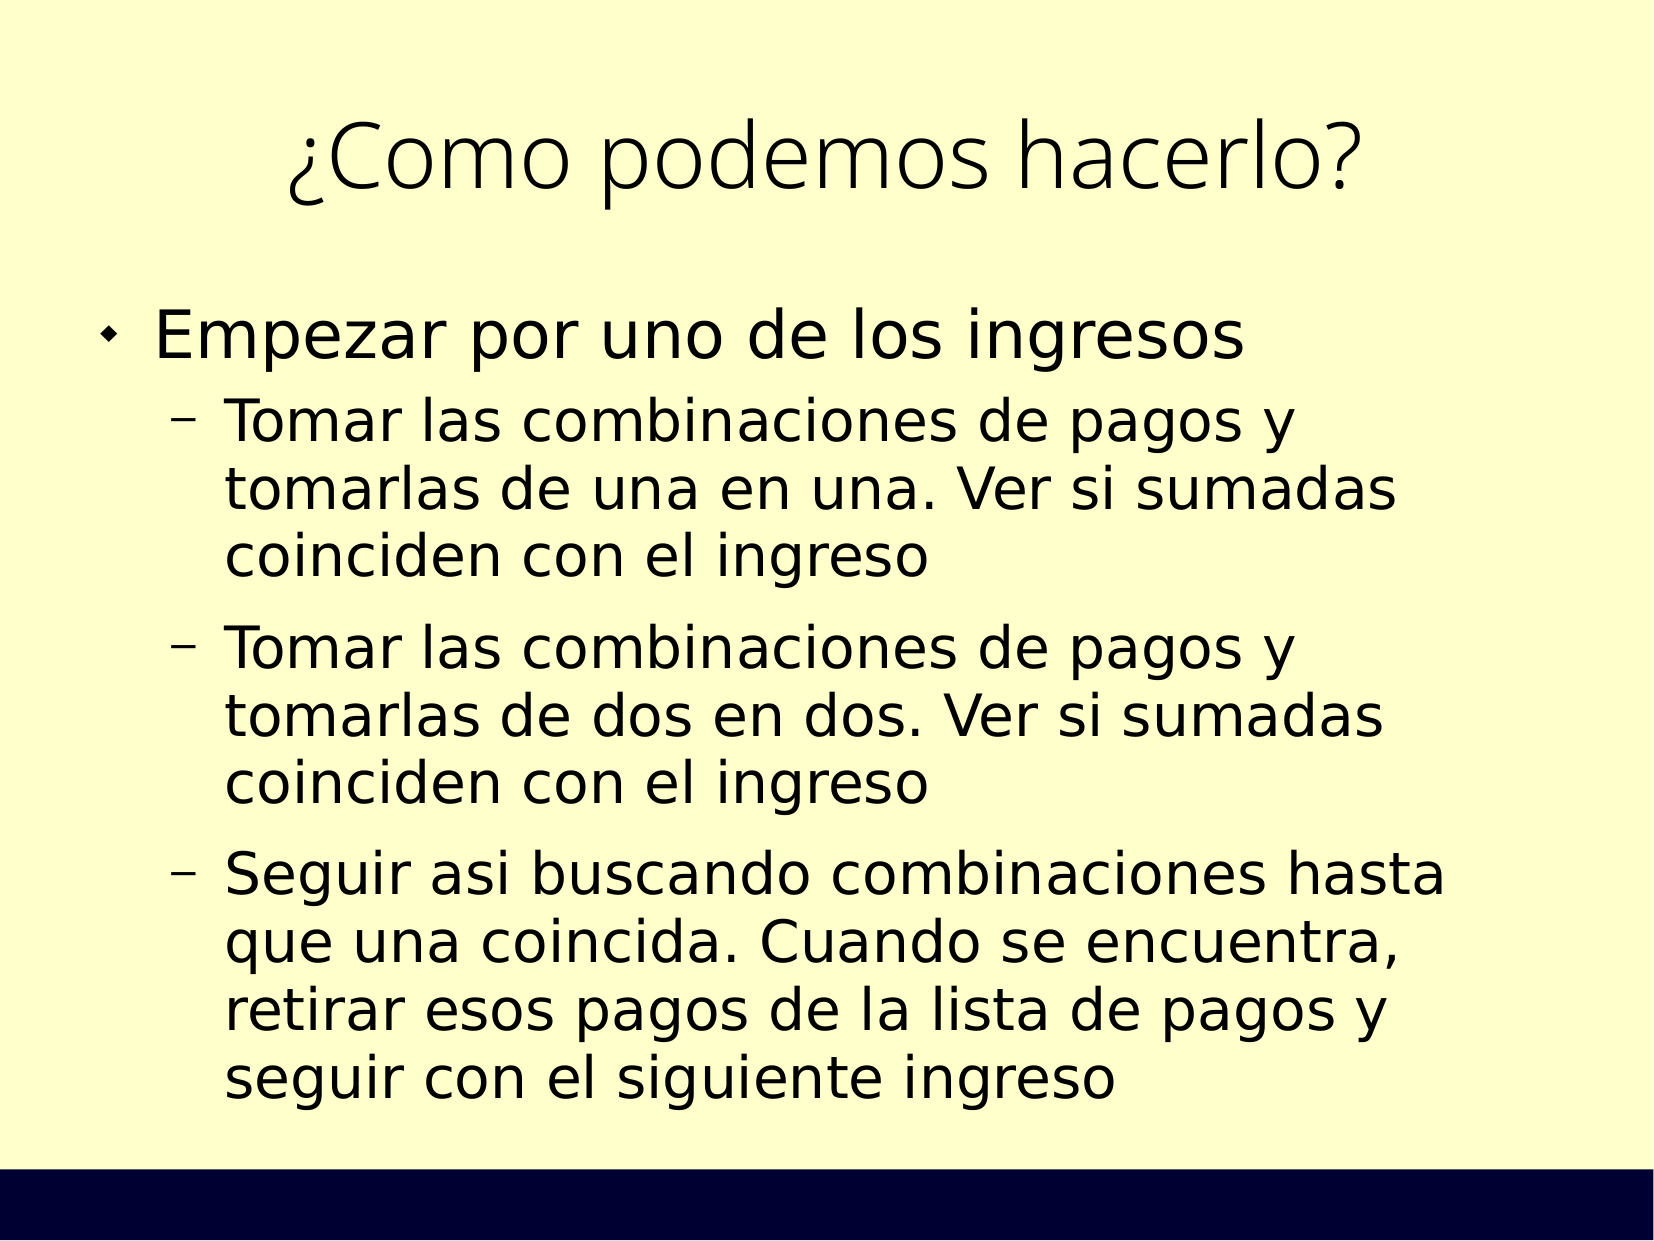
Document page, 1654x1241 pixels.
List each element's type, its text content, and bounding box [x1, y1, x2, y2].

title ¿Como podemos hacerlo? [82, 49, 1571, 257]
list Empezar por uno de los ingresos Tomar las combinaciones de pagos y tomarlas de una en una. Ver si sumadas coinciden con el ingreso Tomar las combinaciones de pagos y tomarlas de dos en dos. Ver si sumadas coinciden con el ingreso Seguir asi buscando combinaciones hasta que una coincida. Cuando se encuentra, retirar esos pagos de la lista de pagos y seguir con el siguiente ingreso [82, 290, 1538, 1118]
